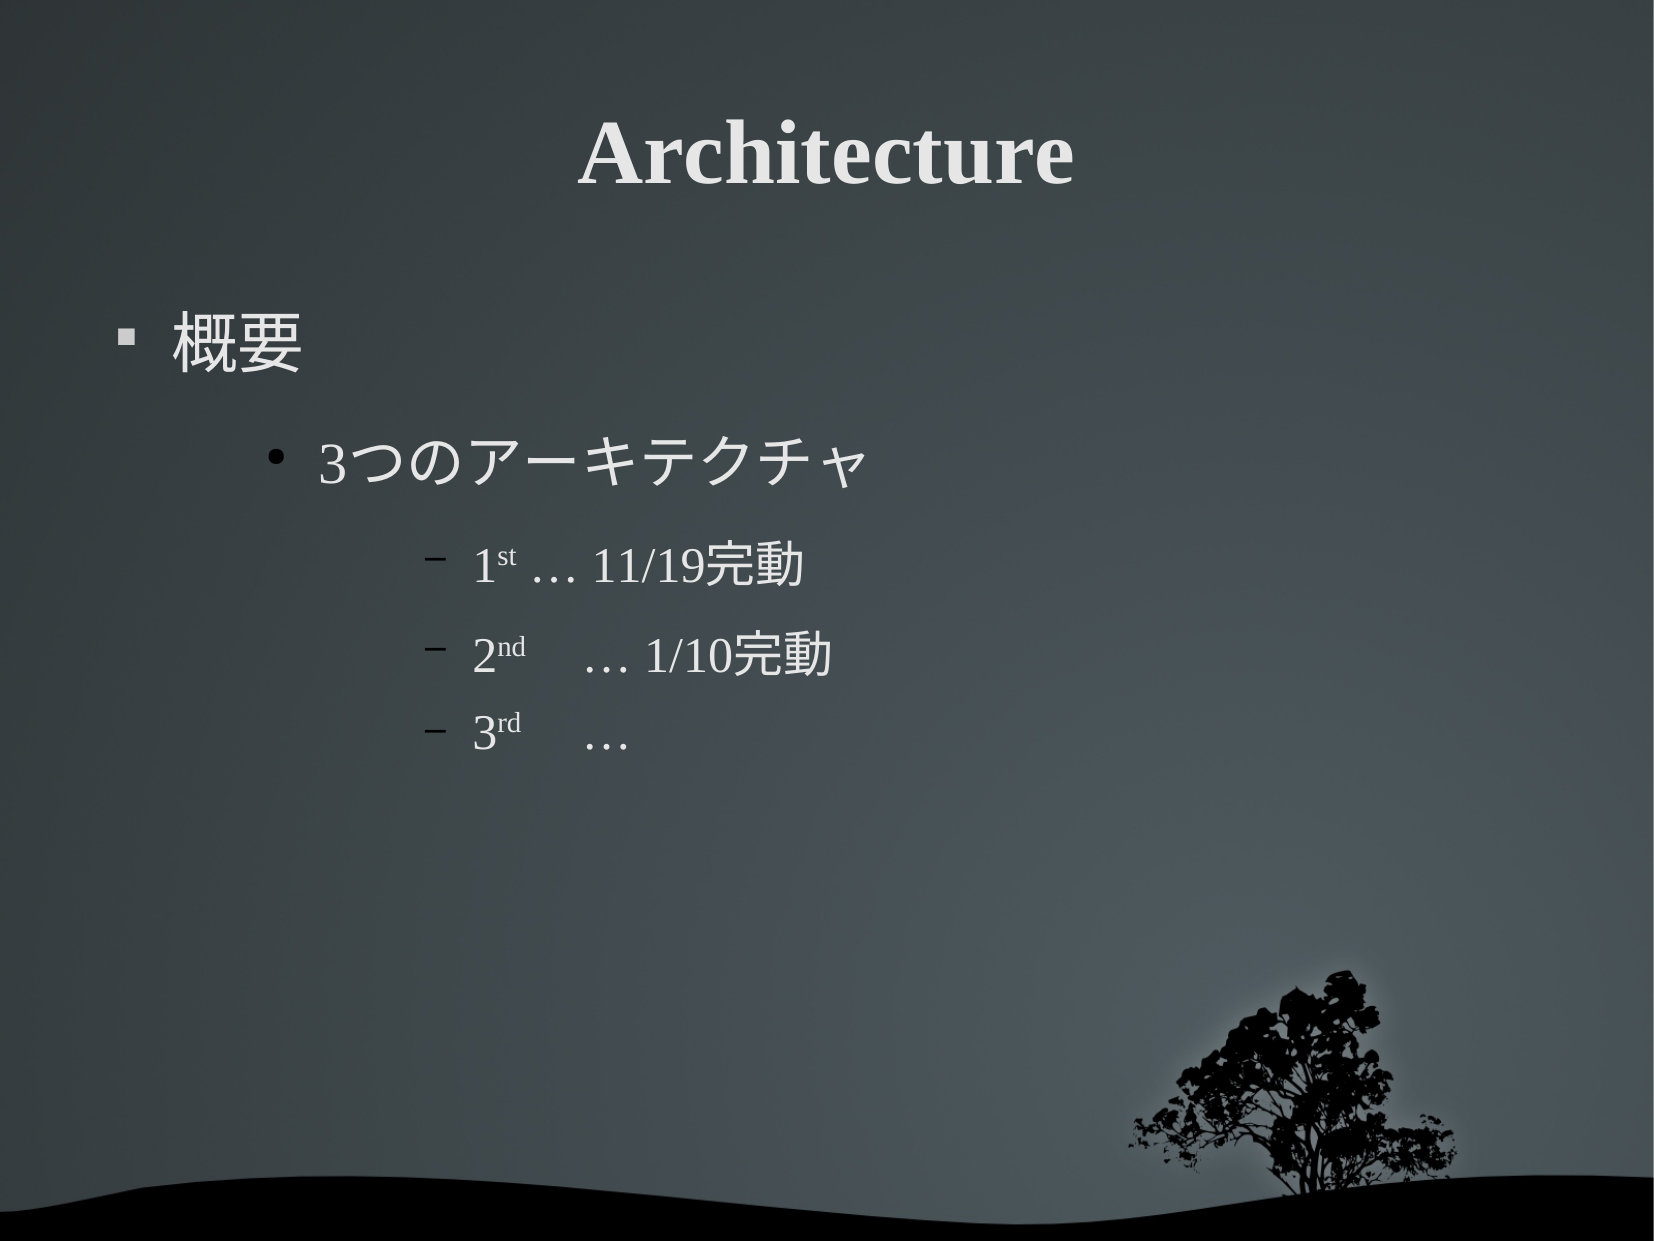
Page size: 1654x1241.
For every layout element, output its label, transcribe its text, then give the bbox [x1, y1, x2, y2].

list 概要 3つのアーキテクチャ 1st … 11/19完動 2nd … 1/10完動 3rd … [82, 290, 1571, 1094]
picture [0, 0, 1654, 1241]
title Architecture [82, 49, 1571, 257]
